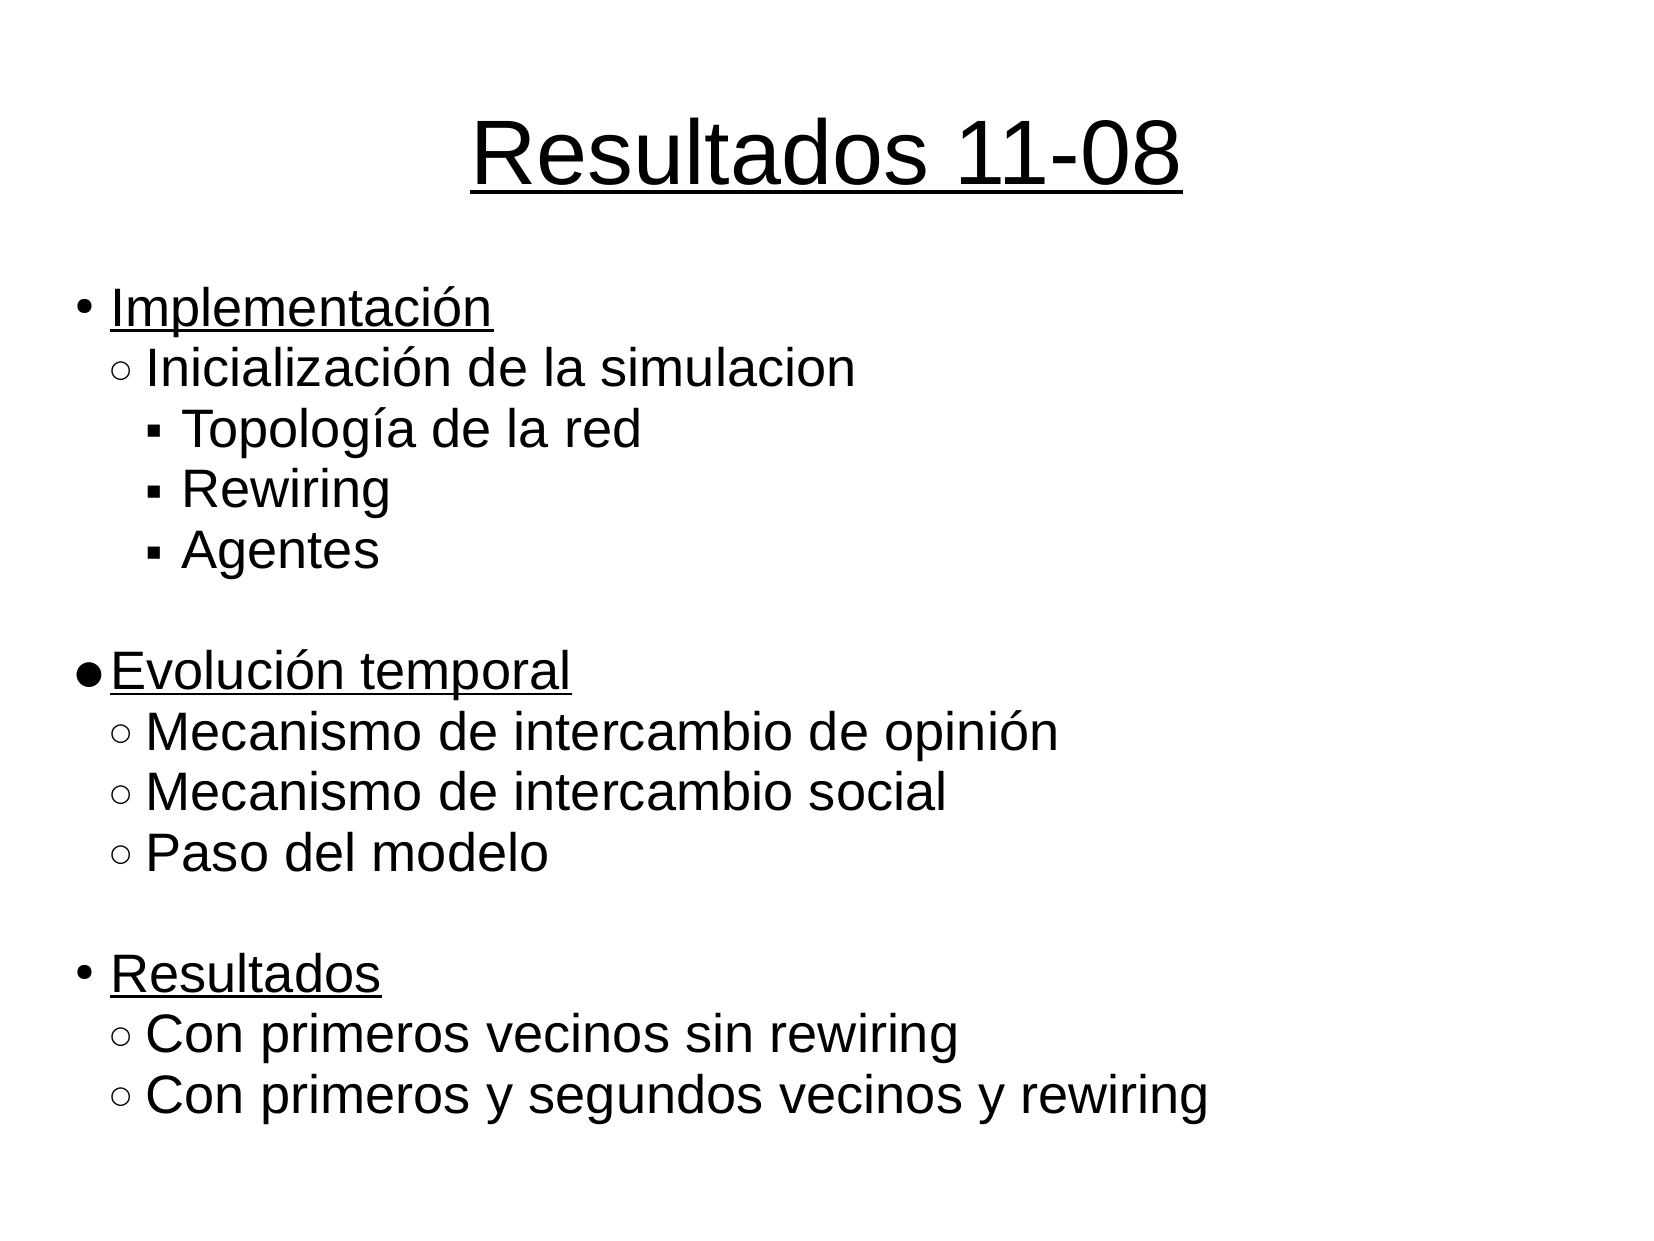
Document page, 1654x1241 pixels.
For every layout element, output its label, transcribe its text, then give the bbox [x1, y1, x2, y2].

title Resultados 11-08 [82, 49, 1571, 257]
text_box Implementación Inicialización de la simulacion Topología de la red Rewiring Agentes Evolución temporal Mecanismo de intercambio de opinión Mecanismo de intercambio social Paso del modelo Resultados Con primeros vecinos sin rewiring Con primeros y segundos vecinos y rewiring [60, 270, 1621, 1133]
